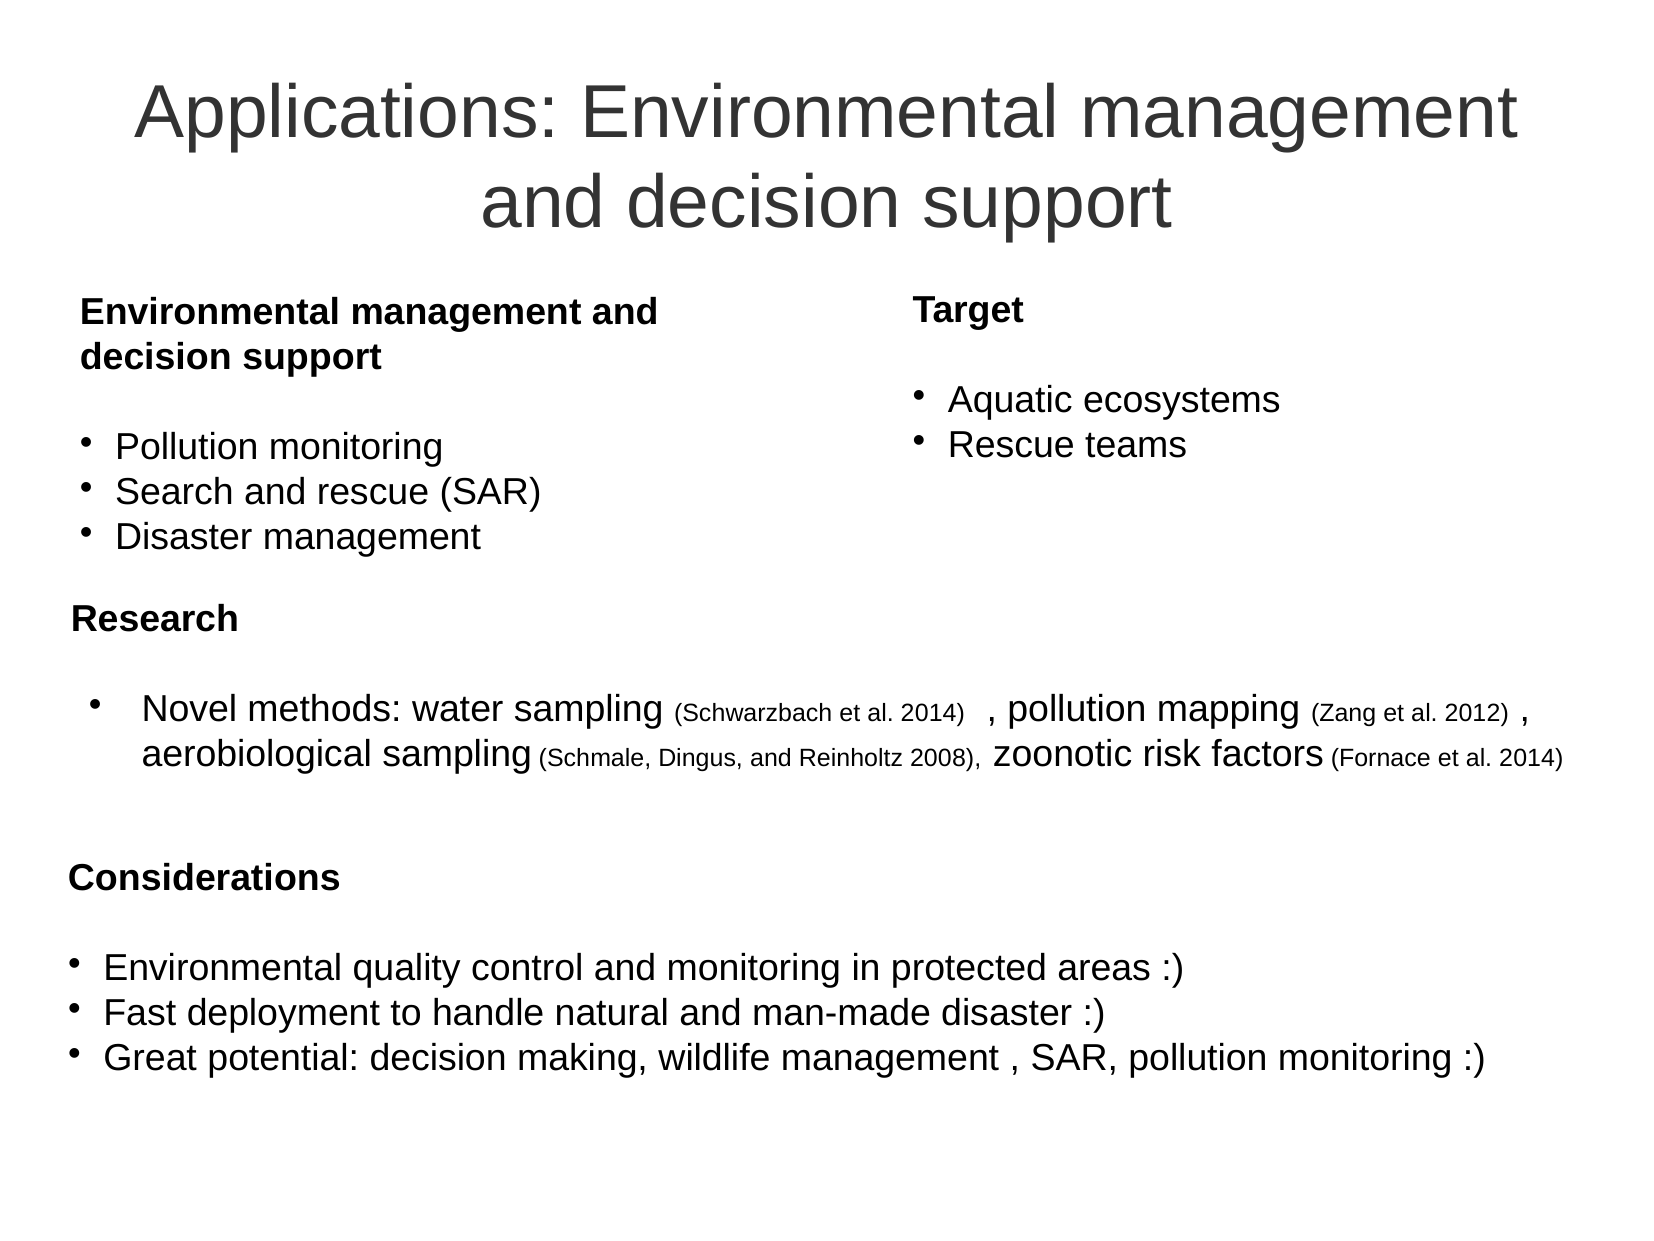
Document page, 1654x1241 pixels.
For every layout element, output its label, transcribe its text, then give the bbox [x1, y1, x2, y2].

text_box Considerations Environmental quality control and monitoring in protected areas :) Fast deployment to handle natural and man-made disaster :) Great potential: decision making, wildlife management , SAR, pollution monitoring :) [53, 846, 1548, 1140]
text_box Research Novel methods: water sampling (Schwarzbach et al. 2014) , pollution mapping (Zang et al. 2012) , aerobiological sampling (Schmale, Dingus, and Reinholtz 2008), zoonotic risk factors (Fornace et al. 2014) [70, 549, 1595, 833]
text_box Applications: Environmental management and decision support [82, 49, 1571, 257]
text_box Environmental management and decision support Pollution monitoring Search and rescue (SAR) Disaster management [64, 280, 833, 574]
text_box Target Aquatic ecosystems Rescue teams [897, 277, 1654, 419]
